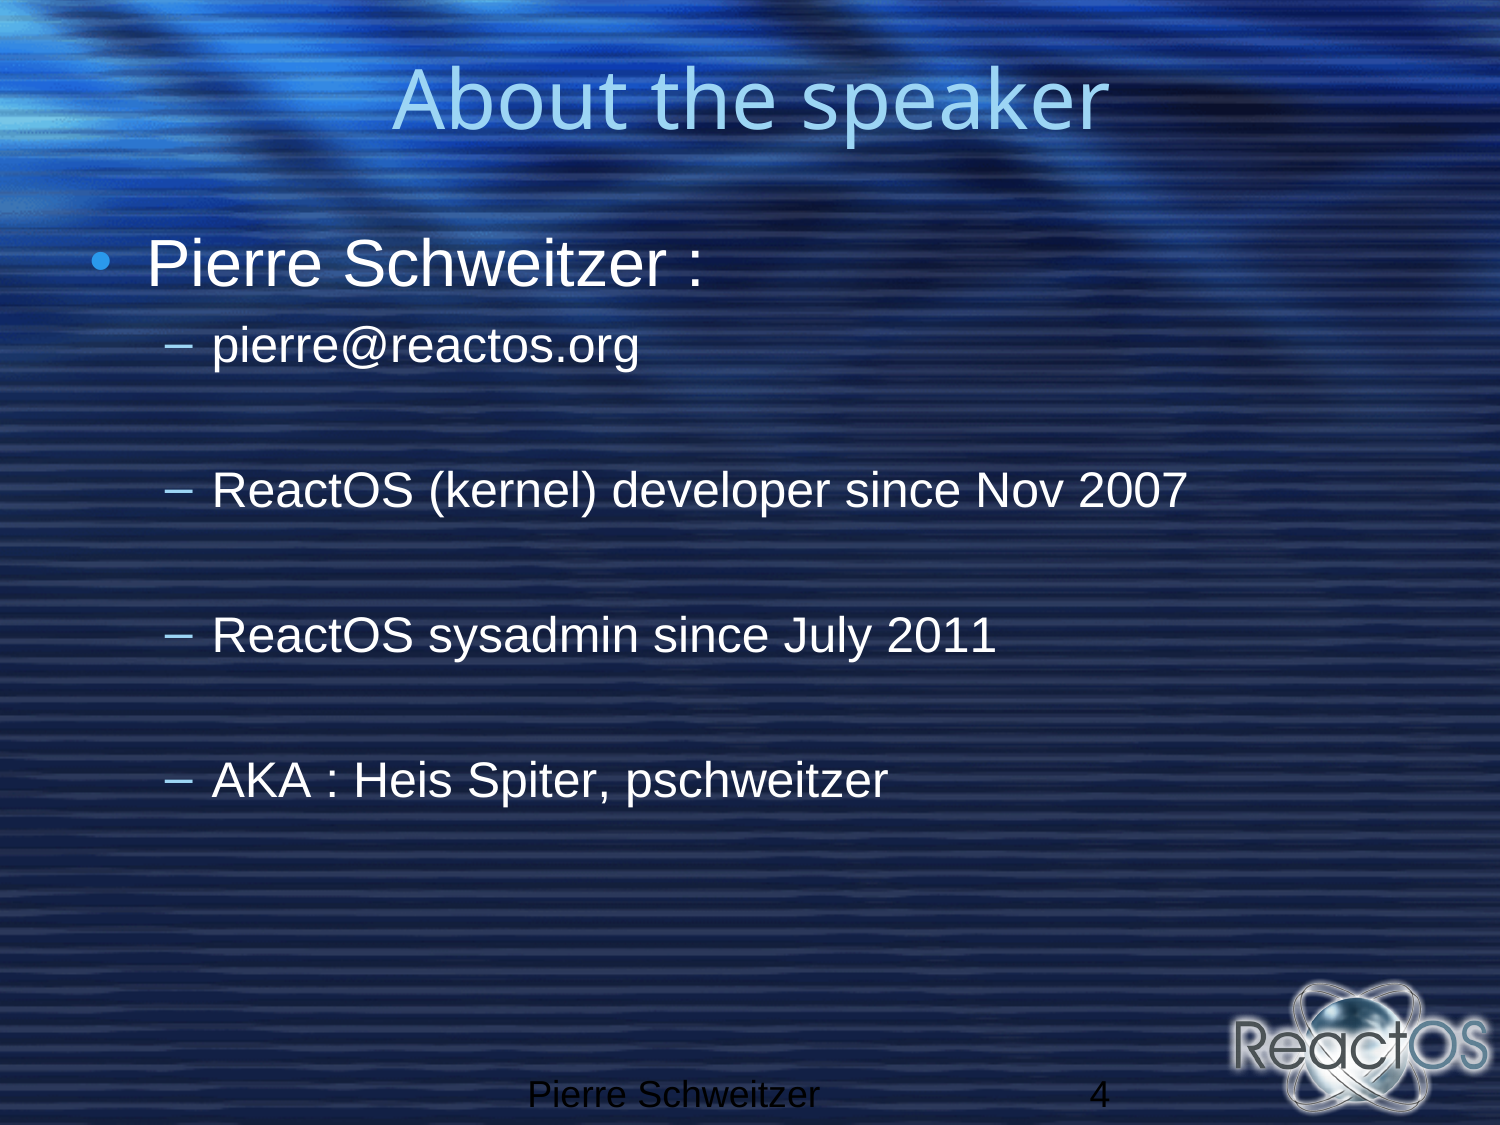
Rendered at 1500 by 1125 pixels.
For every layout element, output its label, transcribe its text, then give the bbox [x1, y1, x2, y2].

list Pierre Schweitzer : pierre@reactos.org ReactOS (kernel) developer since Nov 2007 ReactOS sysadmin since July 2011 AKA : Heis Spiter, pschweitzer [75, 212, 1426, 1012]
picture [0, 0, 1500, 1125]
title About the speaker [76, 31, 1427, 161]
